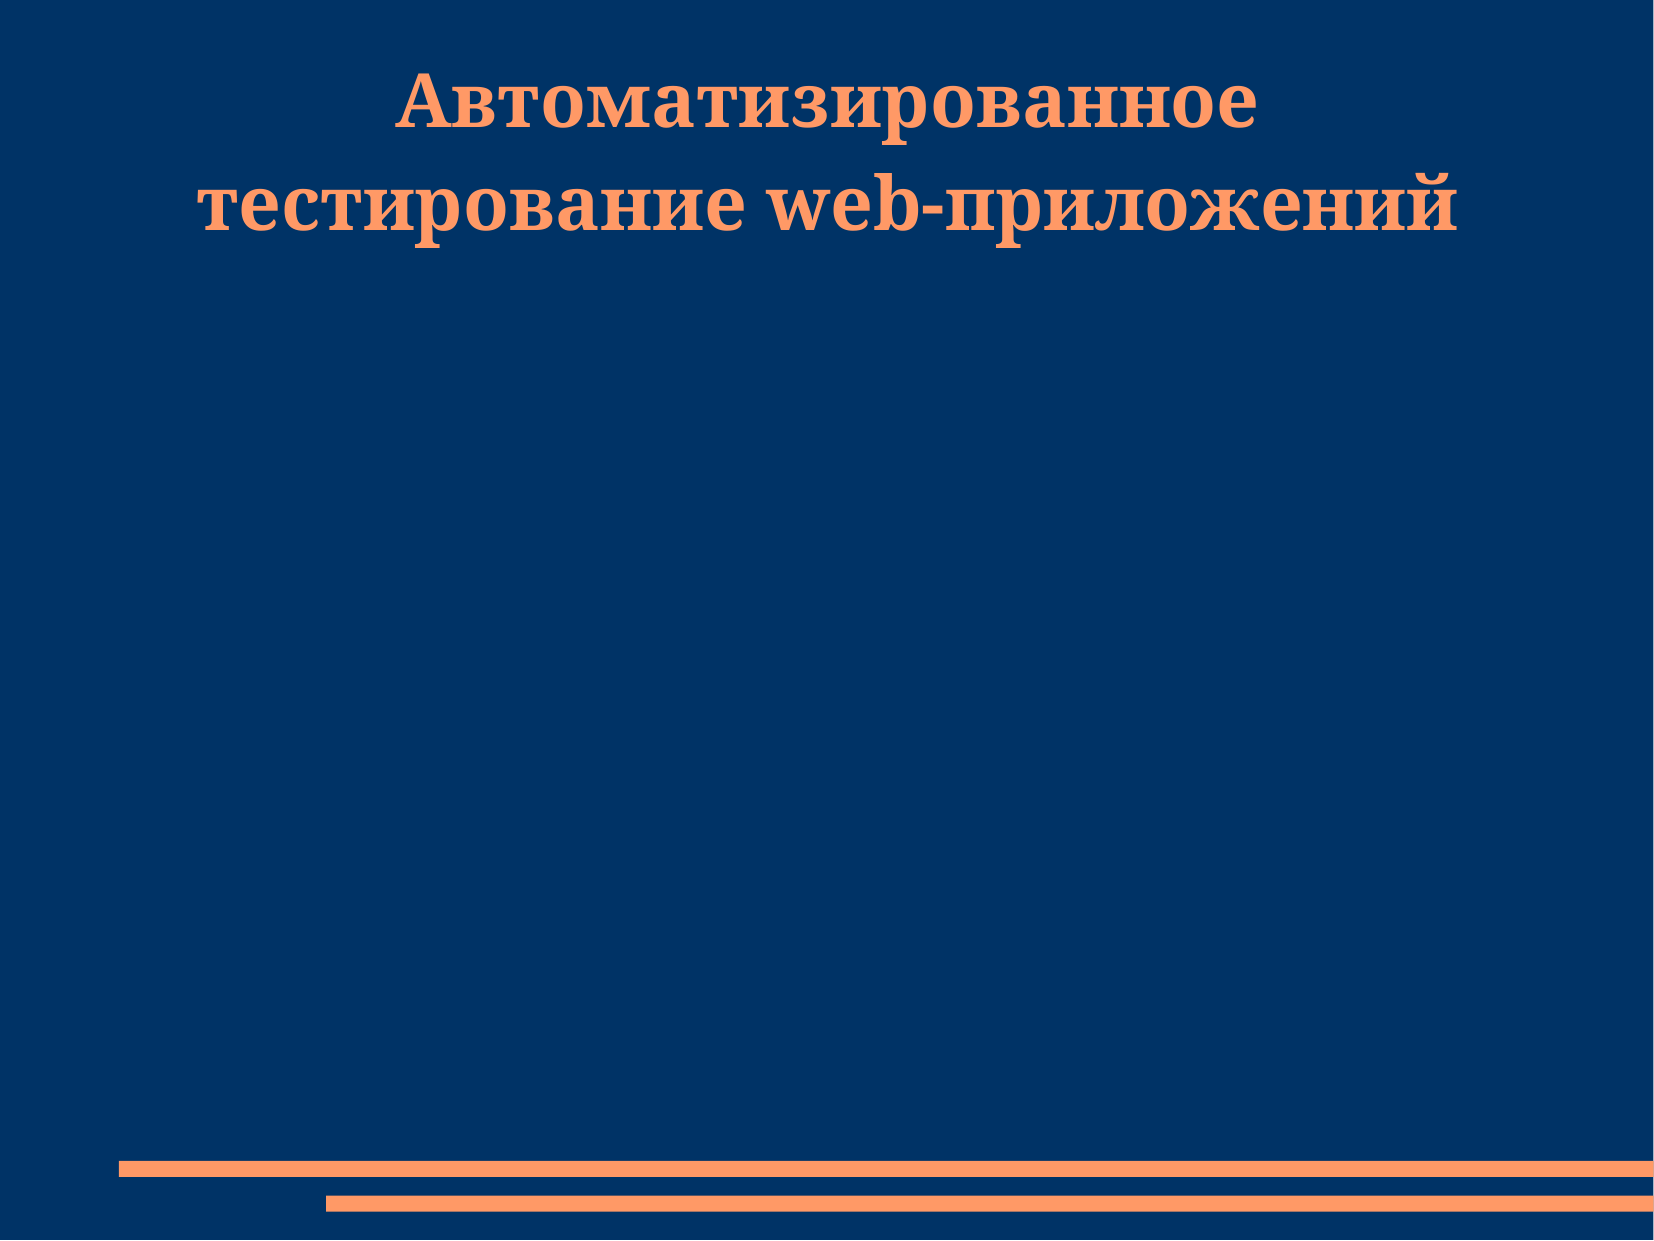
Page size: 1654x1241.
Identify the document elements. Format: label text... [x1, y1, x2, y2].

title Автоматизированное тестирование web-приложений [121, 53, 1534, 247]
